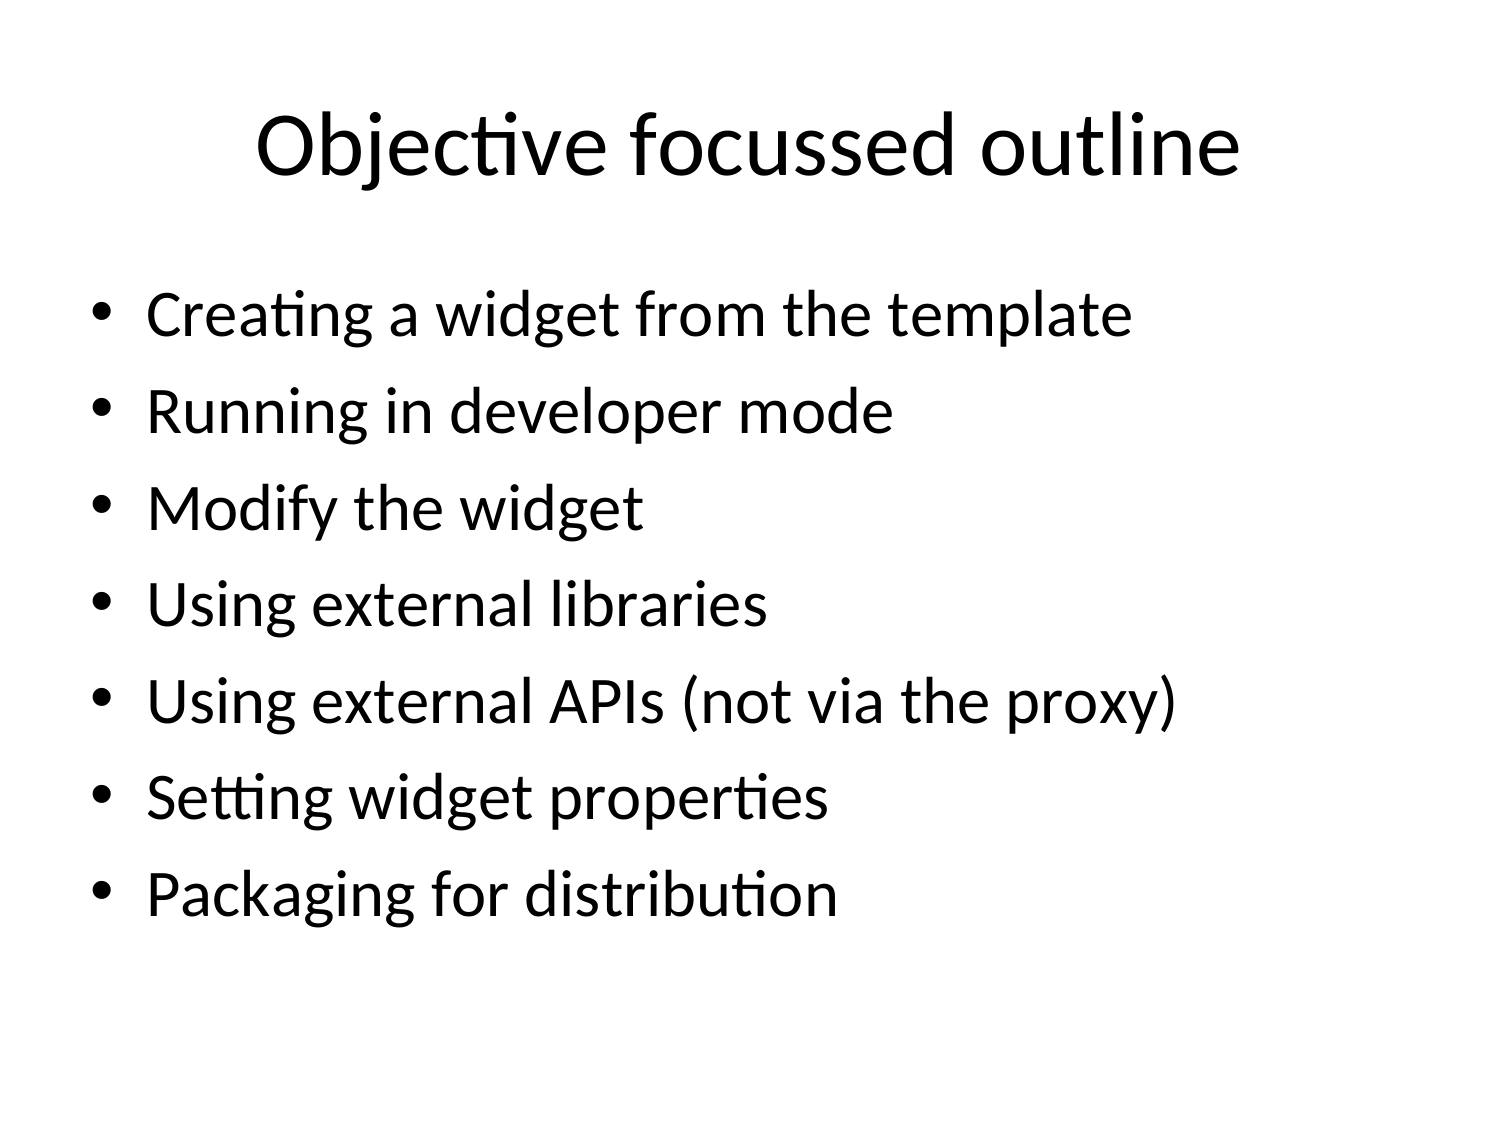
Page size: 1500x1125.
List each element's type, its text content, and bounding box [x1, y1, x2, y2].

list Creating a widget from the template Running in developer mode Modify the widget Using external libraries Using external APIs (not via the proxy) Setting widget properties Packaging for distribution [75, 262, 1426, 1006]
title Objective focussed outline [75, 45, 1426, 233]
